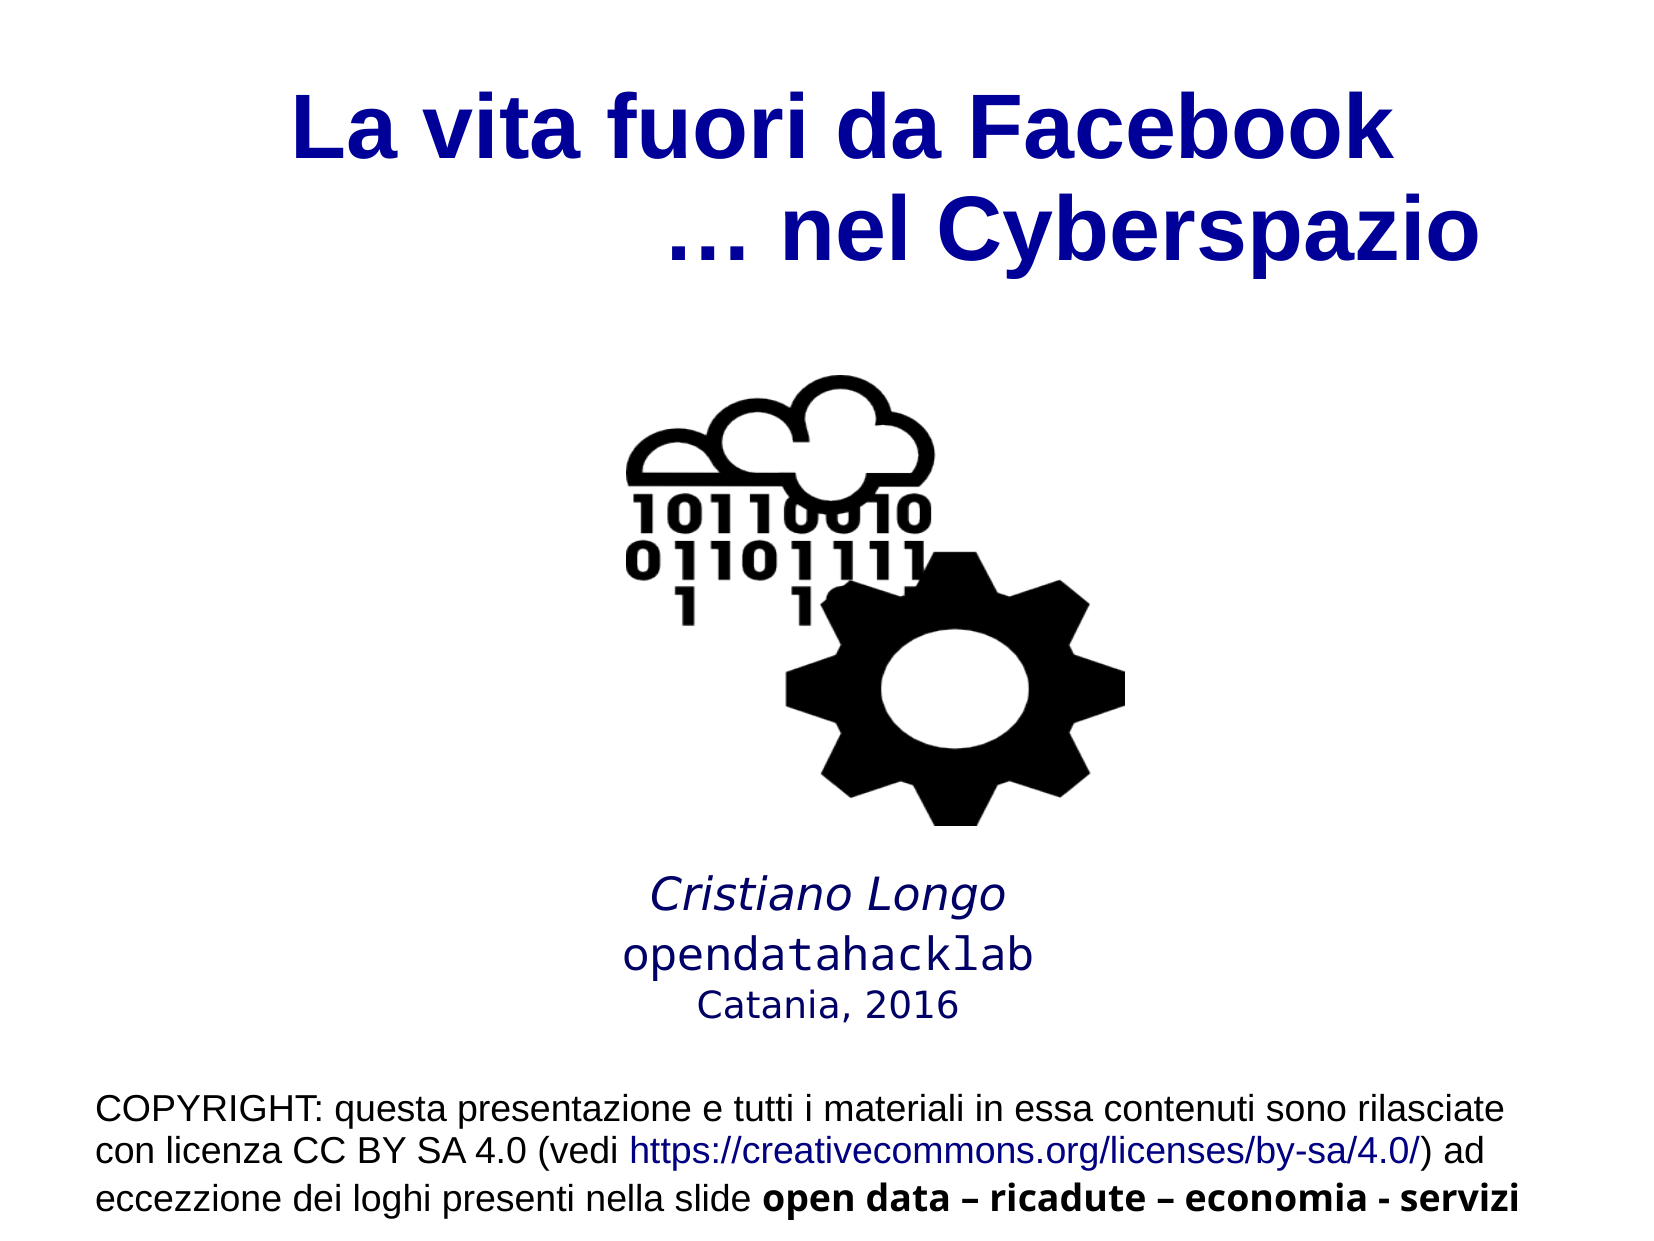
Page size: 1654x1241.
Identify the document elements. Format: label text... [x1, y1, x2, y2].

title La vita fuori da Facebook … nel Cyberspazio [82, 75, 1605, 281]
text_box COPYRIGHT: questa presentazione e tutti i materiali in essa contenuti sono rilasciate con licenza CC BY SA 4.0 (vedi https://creativecommons.org/licenses/by-sa/4.0/) ad eccezzione dei loghi presenti nella slide open data – ricadute – economia - servizi [80, 1080, 1560, 1241]
title Cristiano Longo opendatahacklab Catania, 2016 [74, 845, 1582, 1051]
picture [626, 375, 1125, 826]
